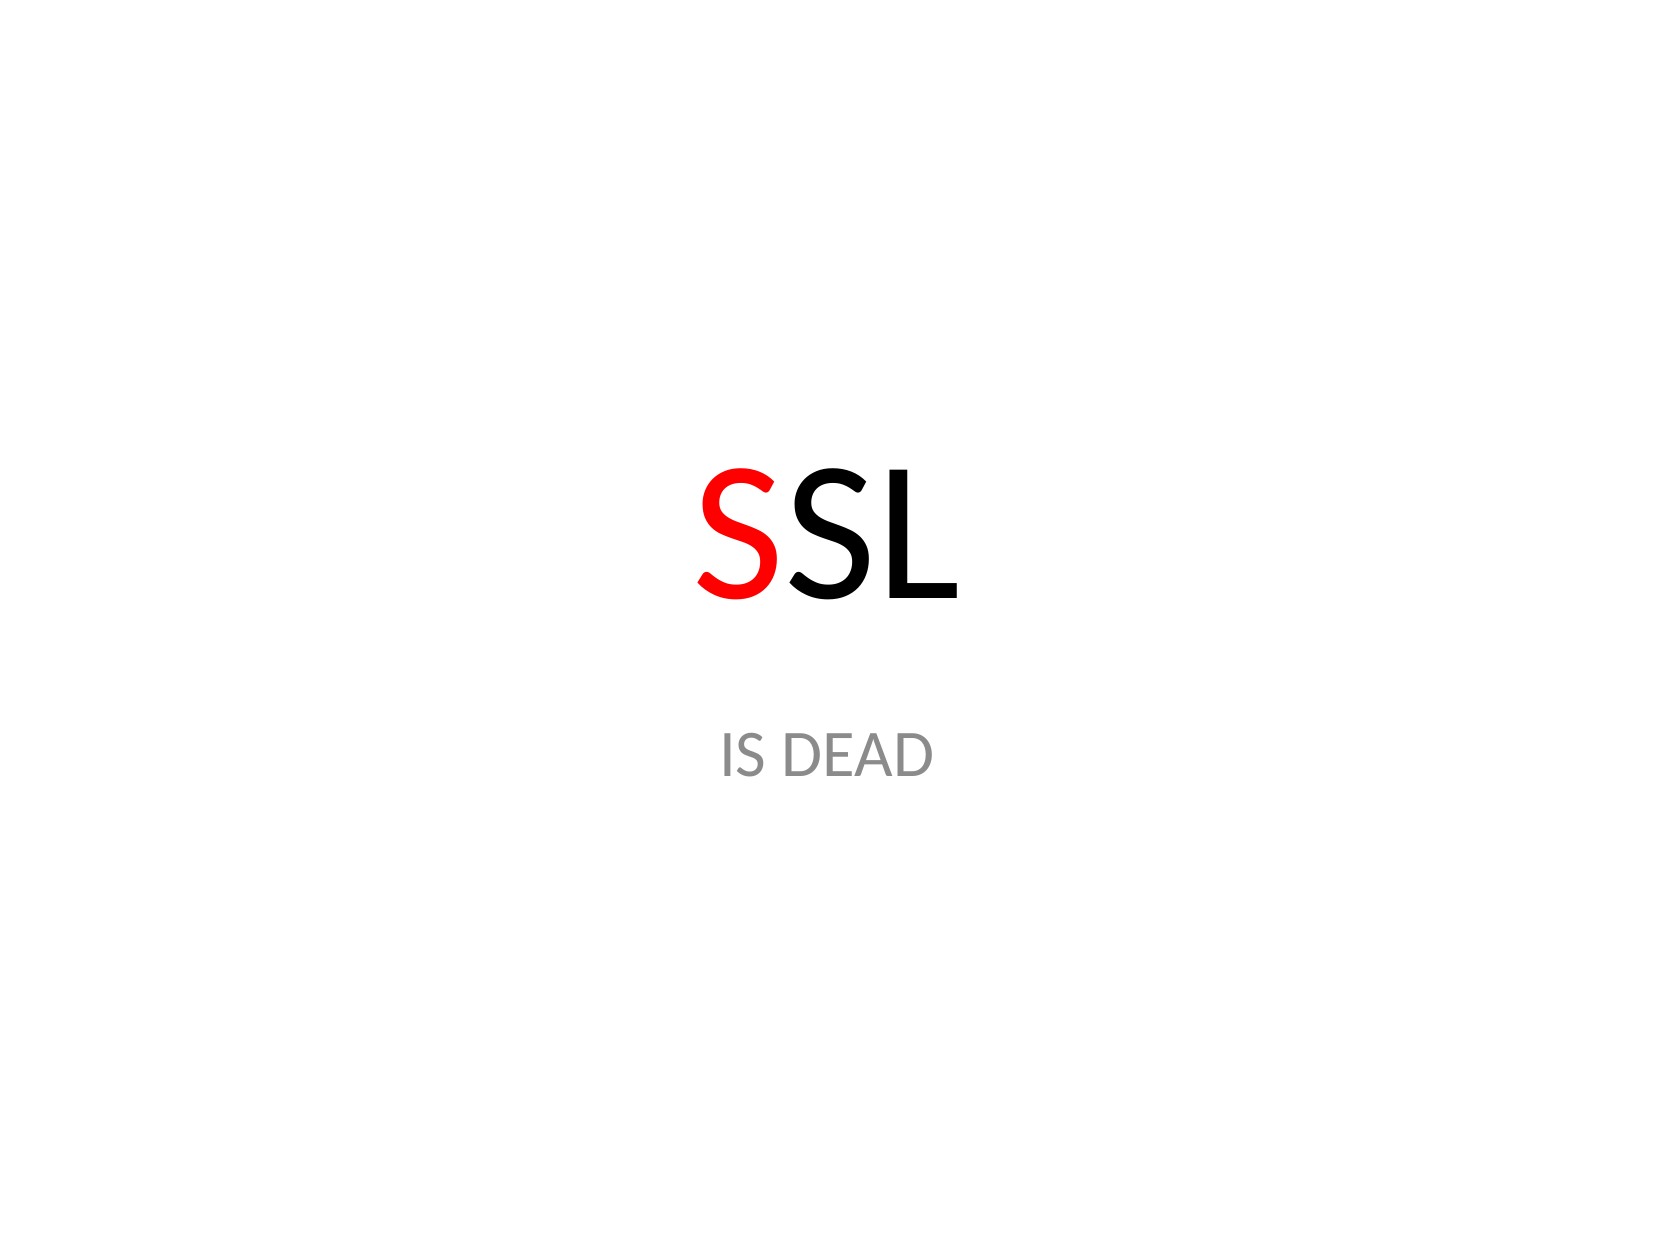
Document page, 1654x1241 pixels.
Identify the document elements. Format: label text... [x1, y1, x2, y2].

subtitle IS DEAD [248, 702, 1406, 1020]
title SSL [124, 385, 1530, 651]
